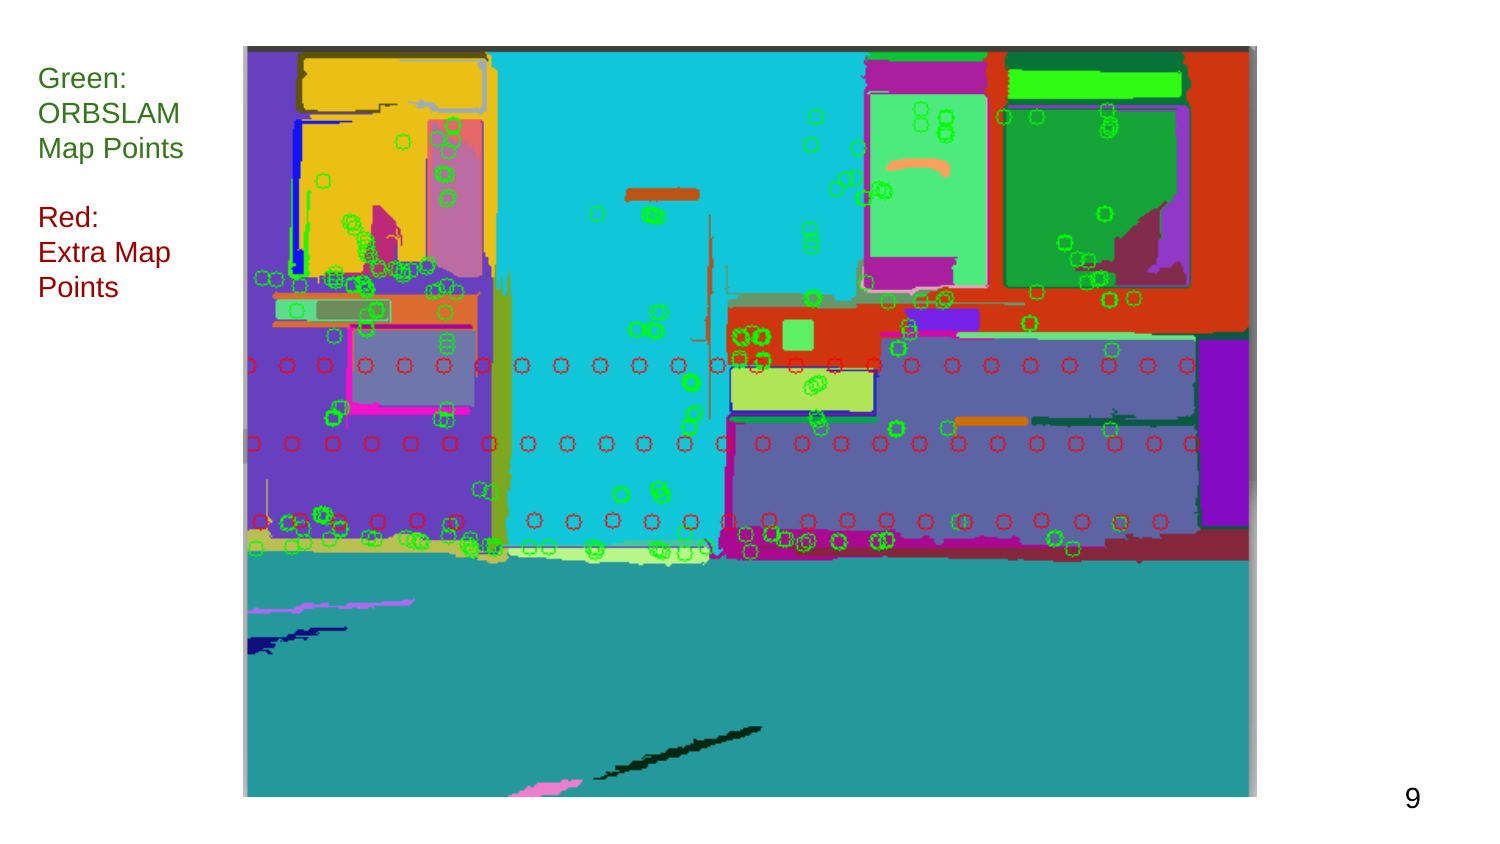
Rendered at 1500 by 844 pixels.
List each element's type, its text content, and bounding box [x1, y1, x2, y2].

text_box Red: Extra Map Points [22, 183, 219, 323]
text_box Green: ORBSLAM Map Points [22, 44, 219, 183]
picture [243, 46, 1257, 797]
slide_number <number> [1389, 764, 1480, 830]
